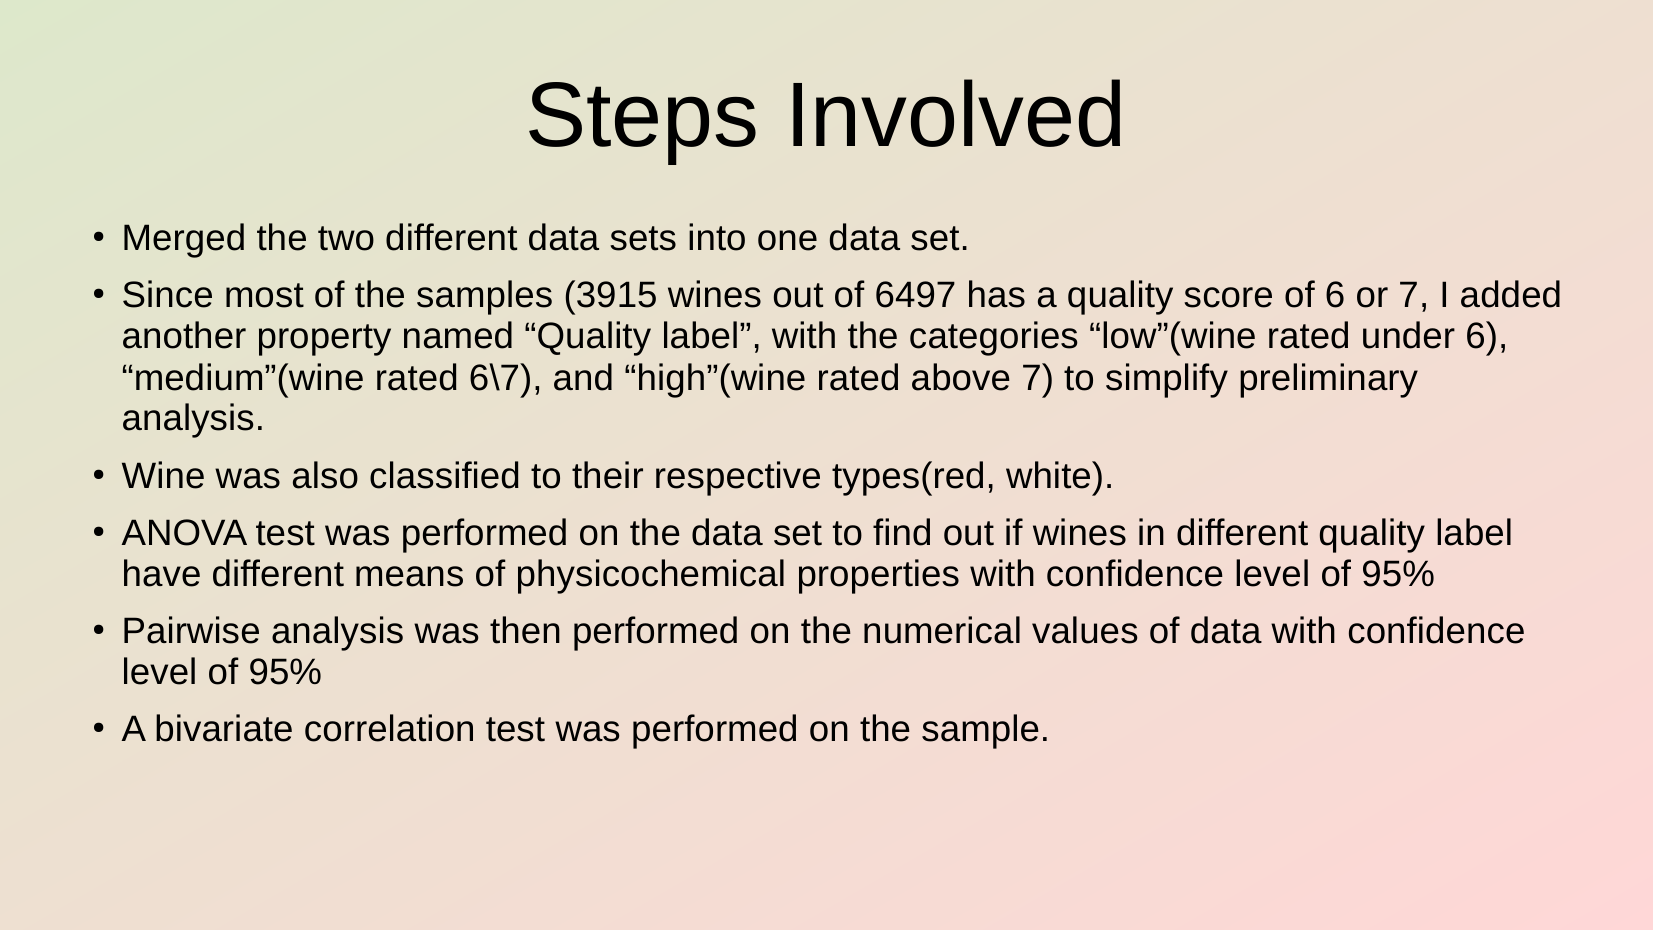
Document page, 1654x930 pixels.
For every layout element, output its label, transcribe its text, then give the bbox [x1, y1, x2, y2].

list Merged the two different data sets into one data set. Since most of the samples (3915 wines out of 6497 has a quality score of 6 or 7, I added another property named “Quality label”, with the categories “low”(wine rated under 6), “medium”(wine rated 6\7), and “high”(wine rated above 7) to simplify preliminary analysis. Wine was also classified to their respective types(red, white). ANOVA test was performed on the data set to find out if wines in different quality label have different means of physicochemical properties with confidence level of 95% Pairwise analysis was then performed on the numerical values of data with confidence level of 95% A bivariate correlation test was performed on the sample. [82, 217, 1571, 757]
title Steps Involved [82, 37, 1571, 193]
